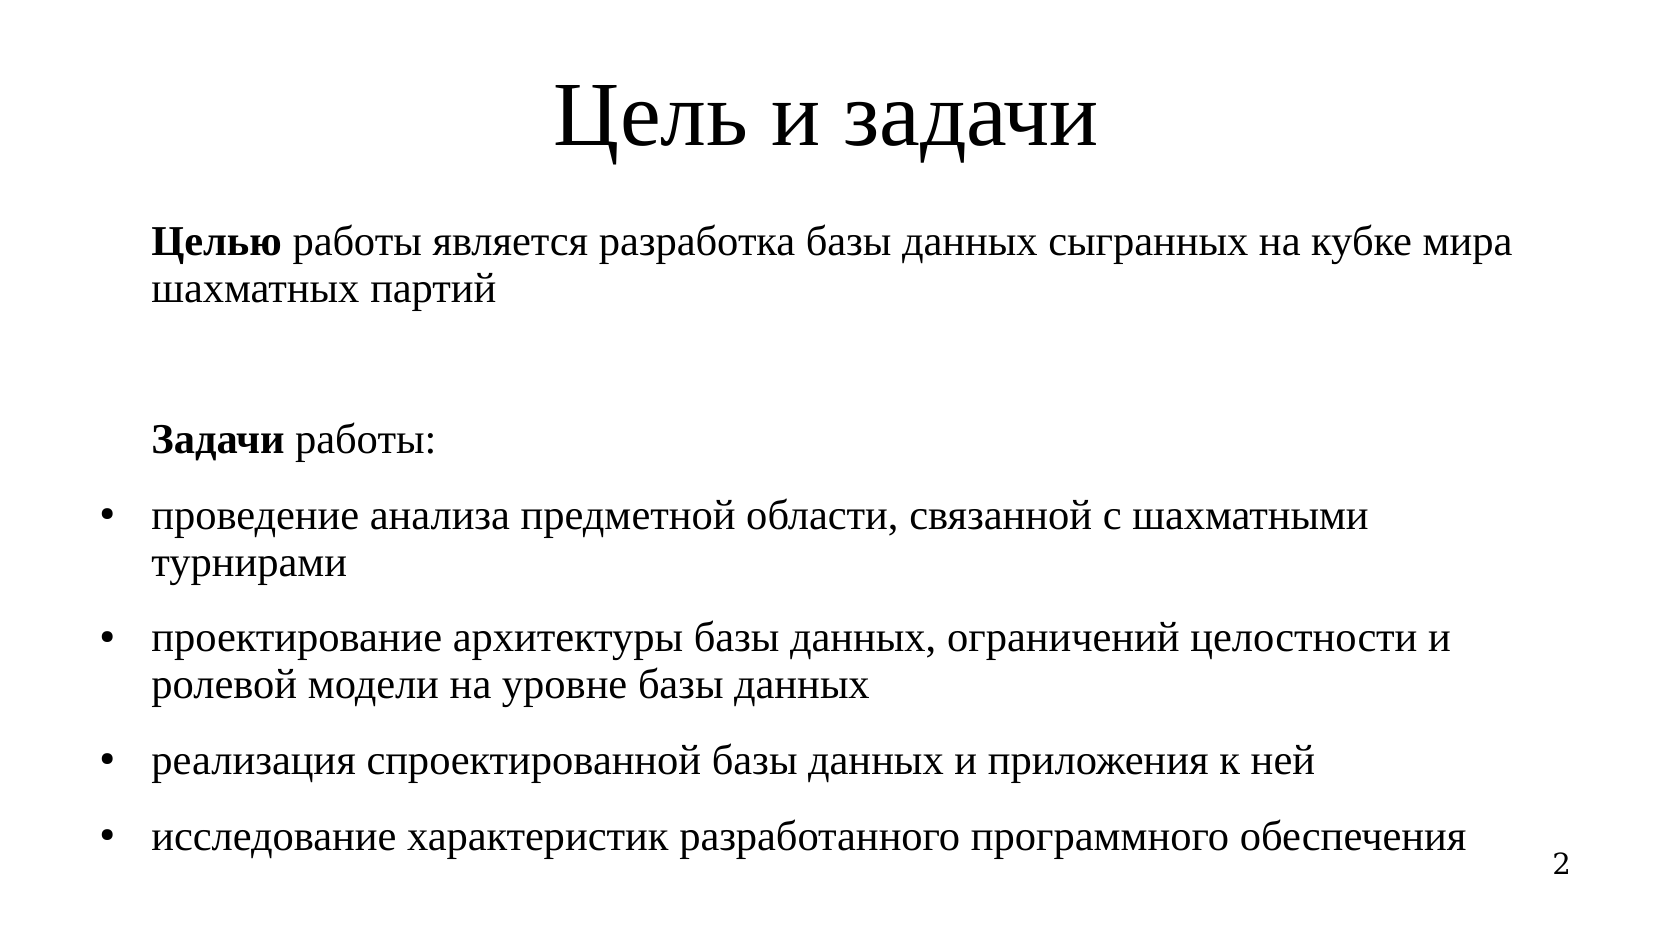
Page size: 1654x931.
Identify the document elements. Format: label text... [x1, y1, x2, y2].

list Целью работы является разработка базы данных сыгранных на кубке мира шахматных партий Задачи работы: проведение анализа предметной области, связанной с шахматными турнирами проектирование архитектуры базы данных, ограничений целостности и ролевой модели на уровне базы данных реализация спроектированной базы данных и приложения к ней исследование характеристик разработанного программного обеспечения [82, 217, 1571, 863]
title Цель и задачи [82, 37, 1571, 193]
